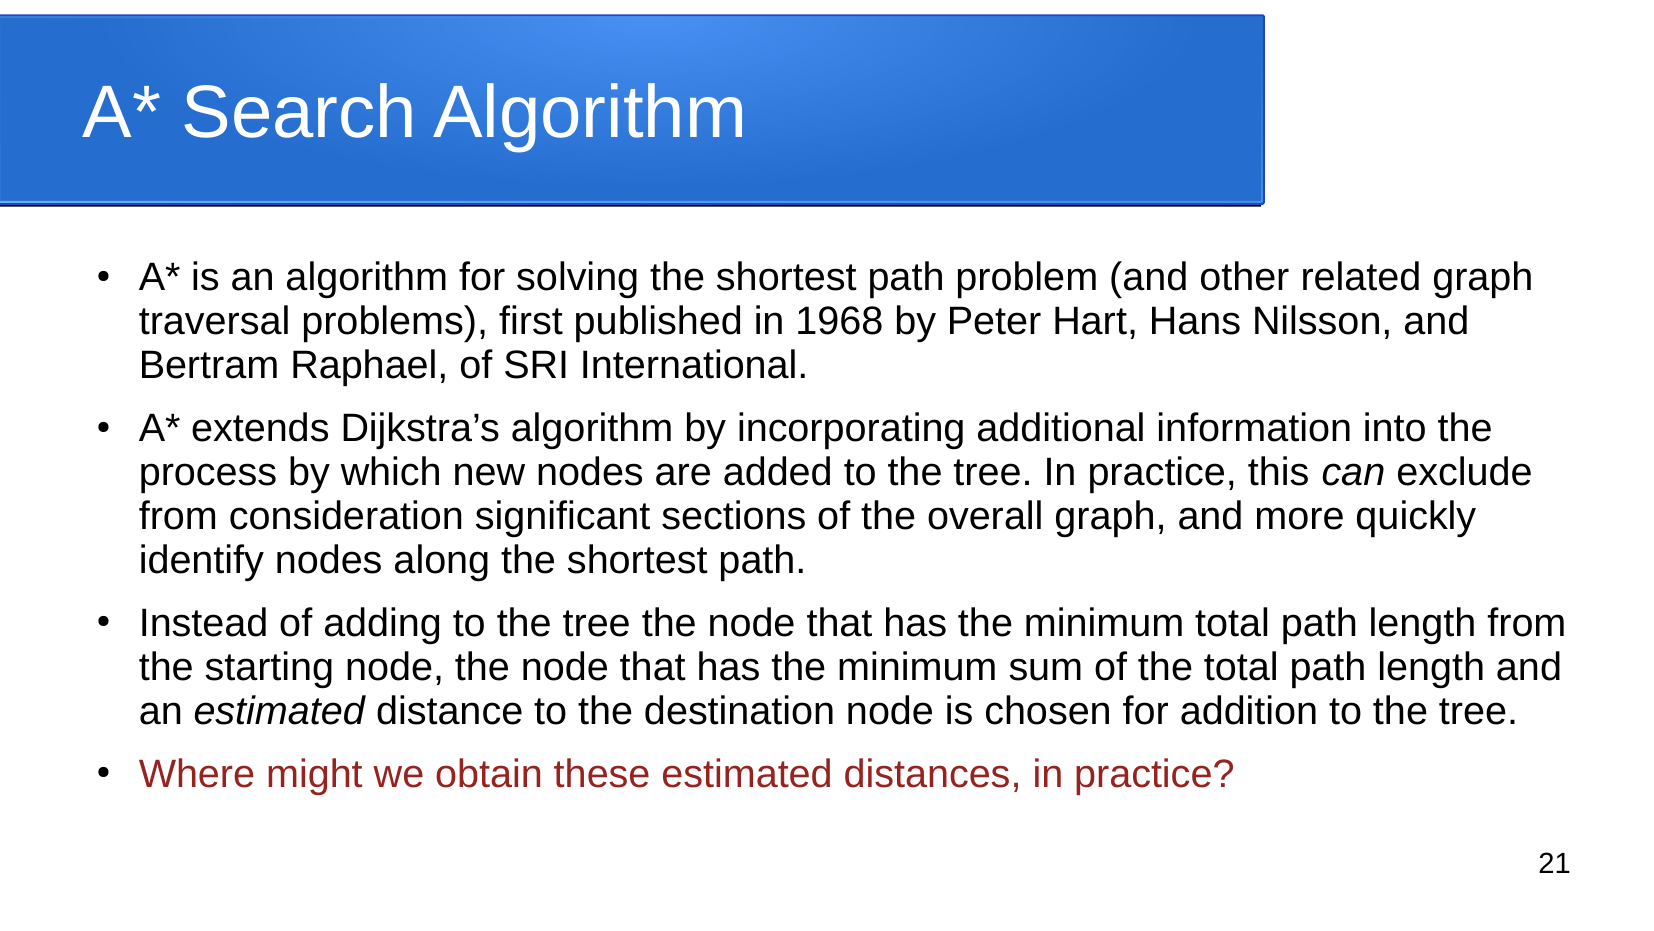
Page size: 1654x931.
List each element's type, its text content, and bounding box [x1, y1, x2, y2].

list A* is an algorithm for solving the shortest path problem (and other related graph traversal problems), first published in 1968 by Peter Hart, Hans Nilsson, and Bertram Raphael, of SRI International. A* extends Dijkstra’s algorithm by incorporating additional information into the process by which new nodes are added to the tree. In practice, this can exclude from consideration significant sections of the overall graph, and more quickly identify nodes along the shortest path. Instead of adding to the tree the node that has the minimum total path length from the starting node, the node that has the minimum sum of the total path length and an estimated distance to the destination node is chosen for addition to the tree. Where might we obtain these estimated distances, in practice? [82, 255, 1571, 837]
title A* Search Algorithm [82, 35, 1235, 189]
